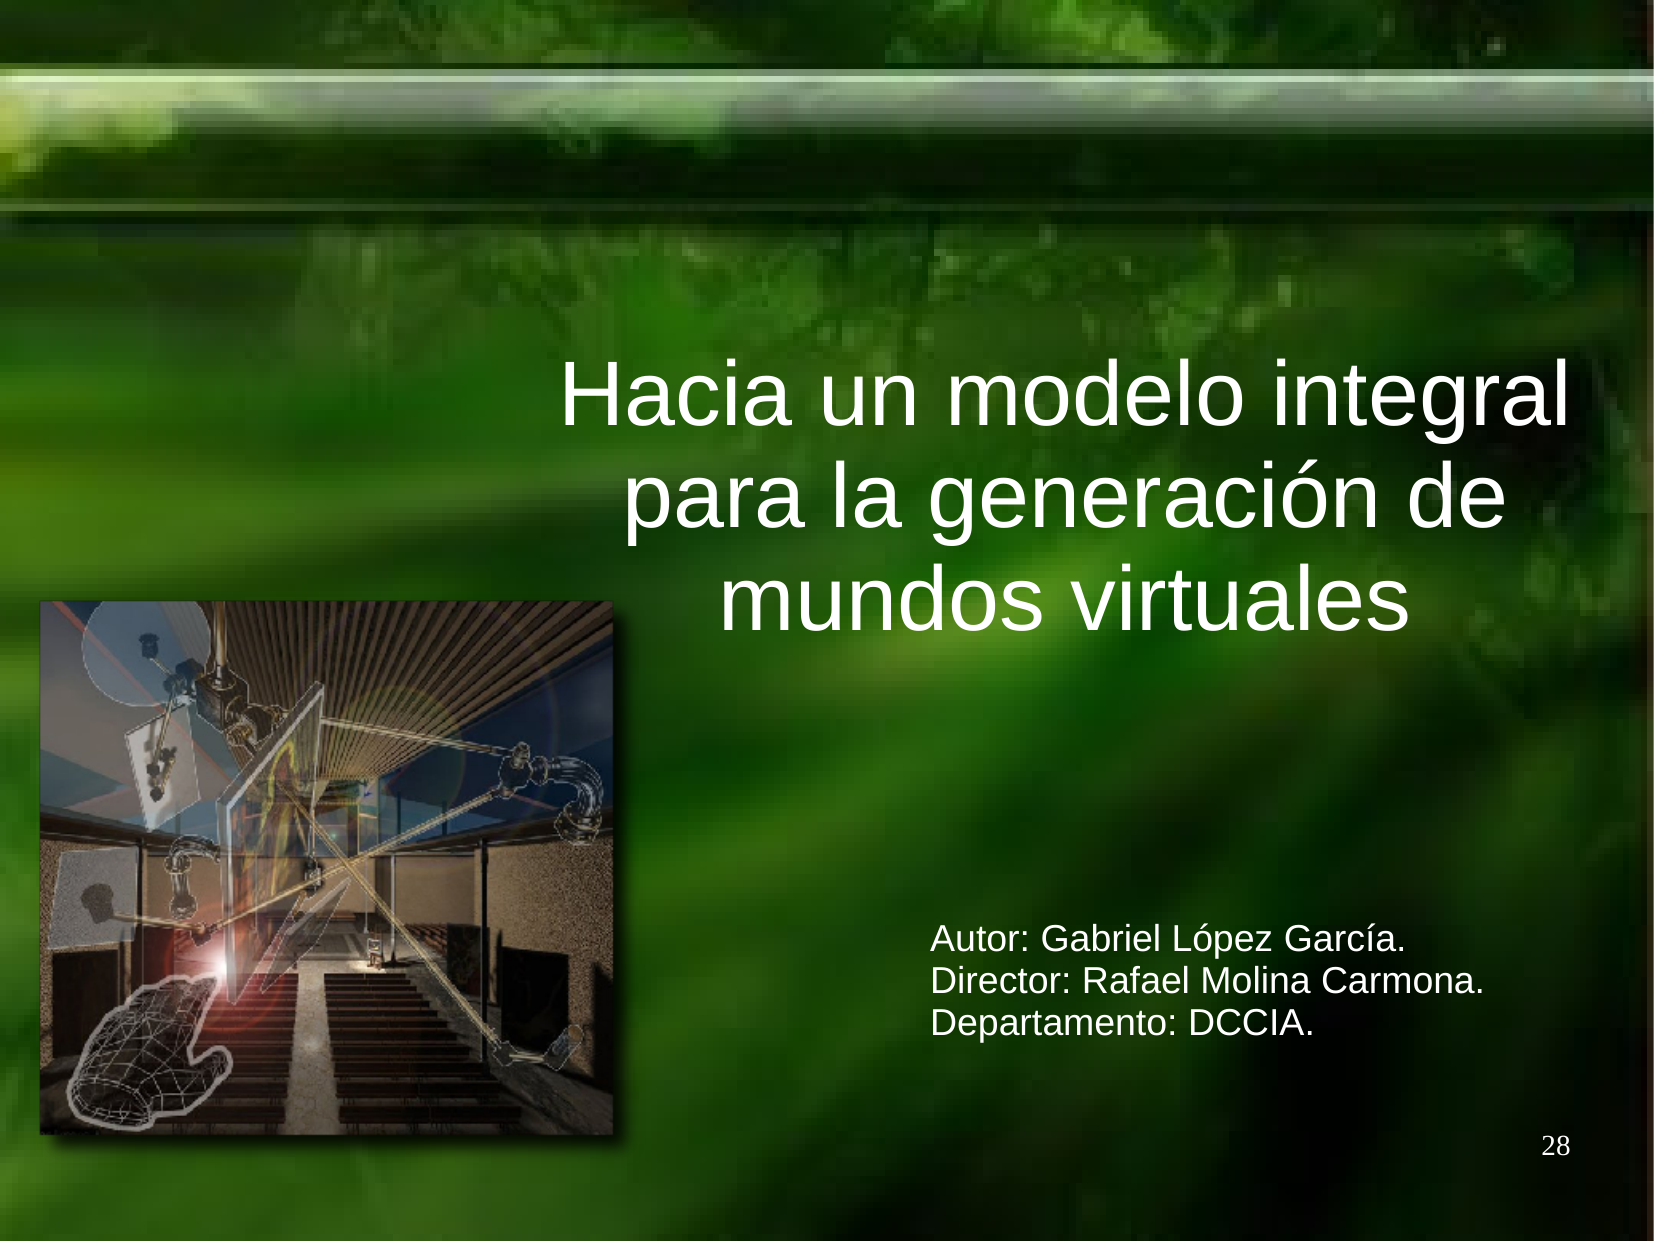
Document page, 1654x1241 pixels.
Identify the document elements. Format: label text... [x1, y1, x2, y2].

title Hacia un modelo integral para la generación de mundos virtuales [501, 341, 1630, 650]
picture [0, 0, 1654, 1241]
text_box Autor: Gabriel López García. Director: Rafael Molina Carmona. Departamento: DCCIA. [915, 909, 1625, 1051]
